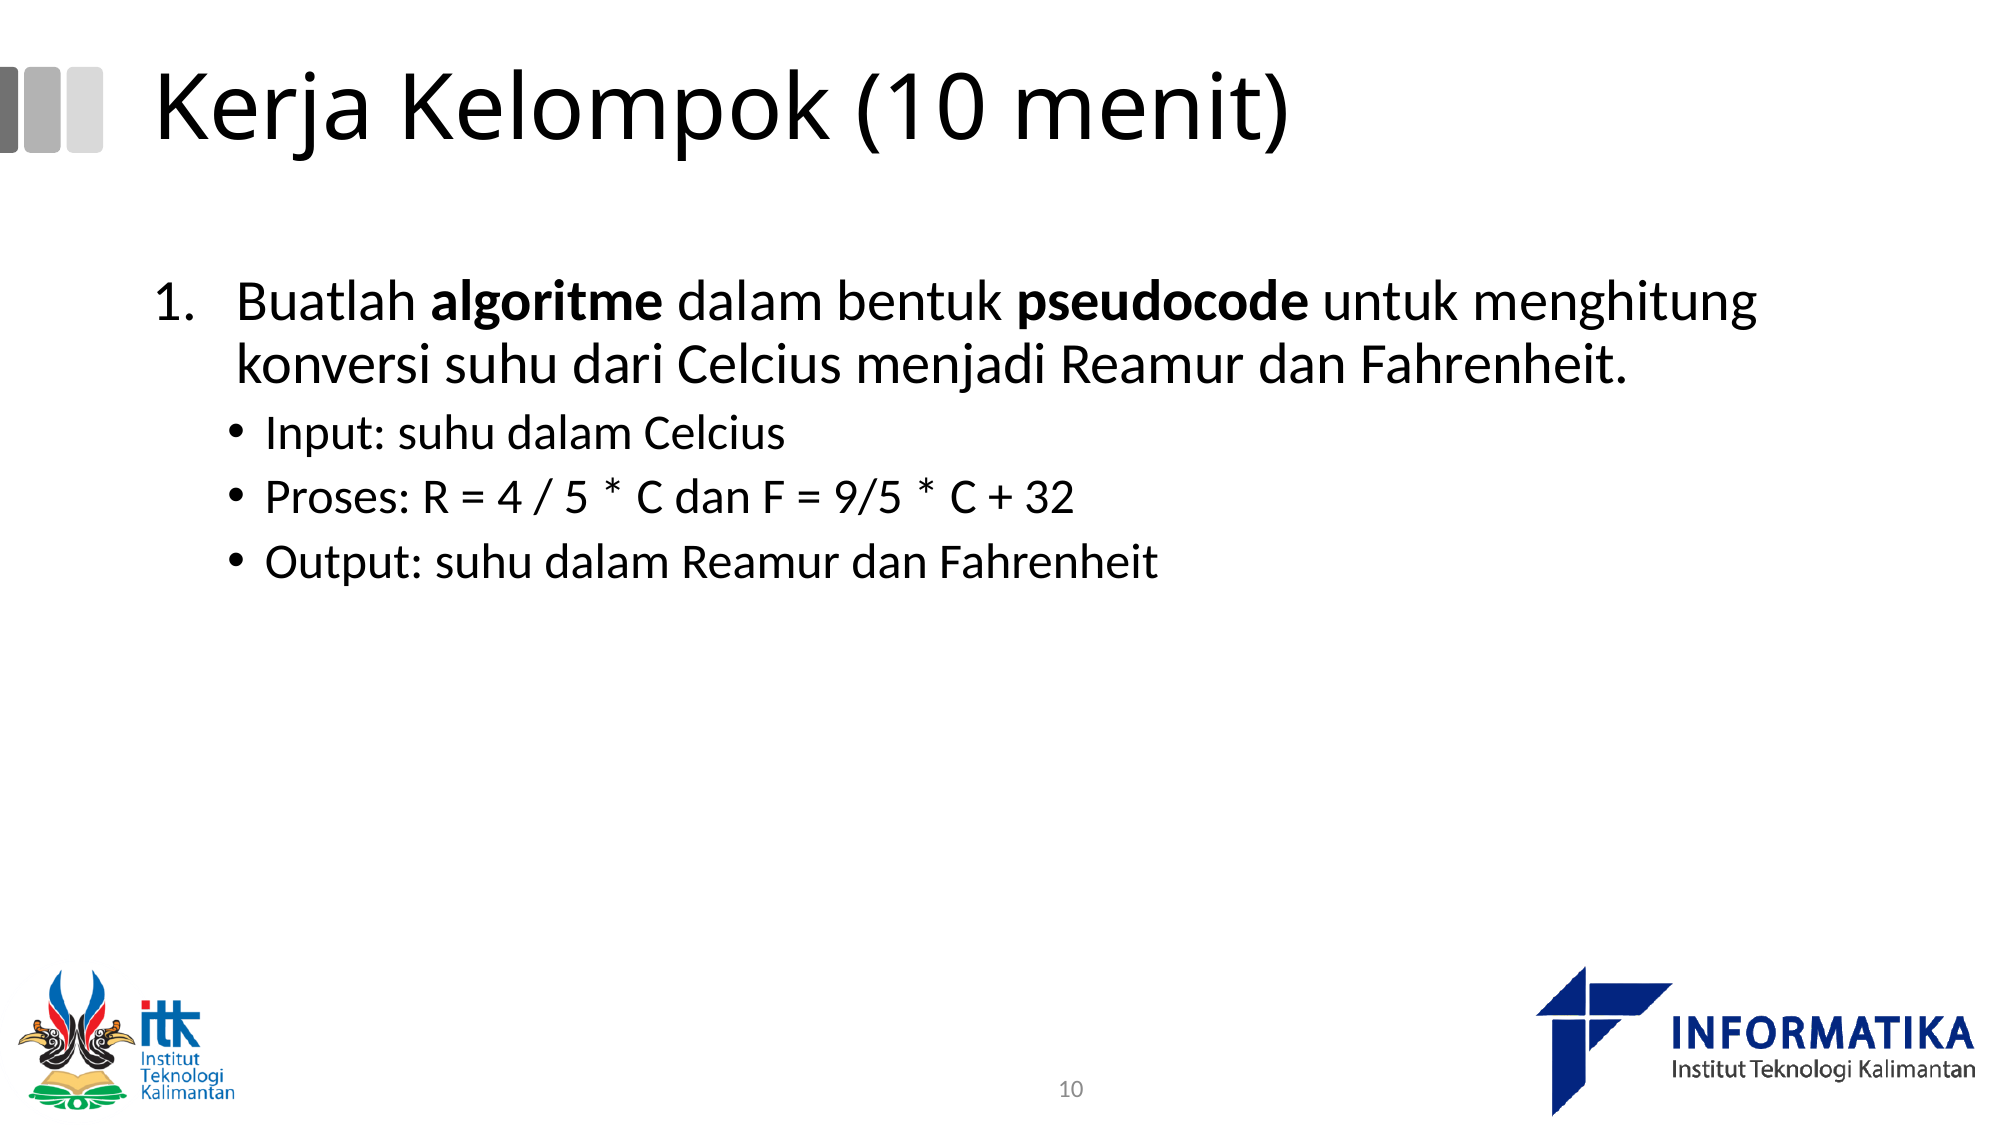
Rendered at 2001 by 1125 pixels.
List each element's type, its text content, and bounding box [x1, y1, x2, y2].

list Buatlah algoritme dalam bentuk pseudocode untuk menghitung konversi suhu dari Celcius menjadi Reamur dan Fahrenheit. Input: suhu dalam Celcius Proses: R = 4 / 5 * C dan F = 9/5 * C + 32 Output: suhu dalam Reamur dan Fahrenheit [137, 262, 1863, 977]
title Kerja Kelompok (10 menit) [137, 1, 1863, 219]
picture [0, 935, 253, 1125]
picture [1534, 965, 1976, 1118]
